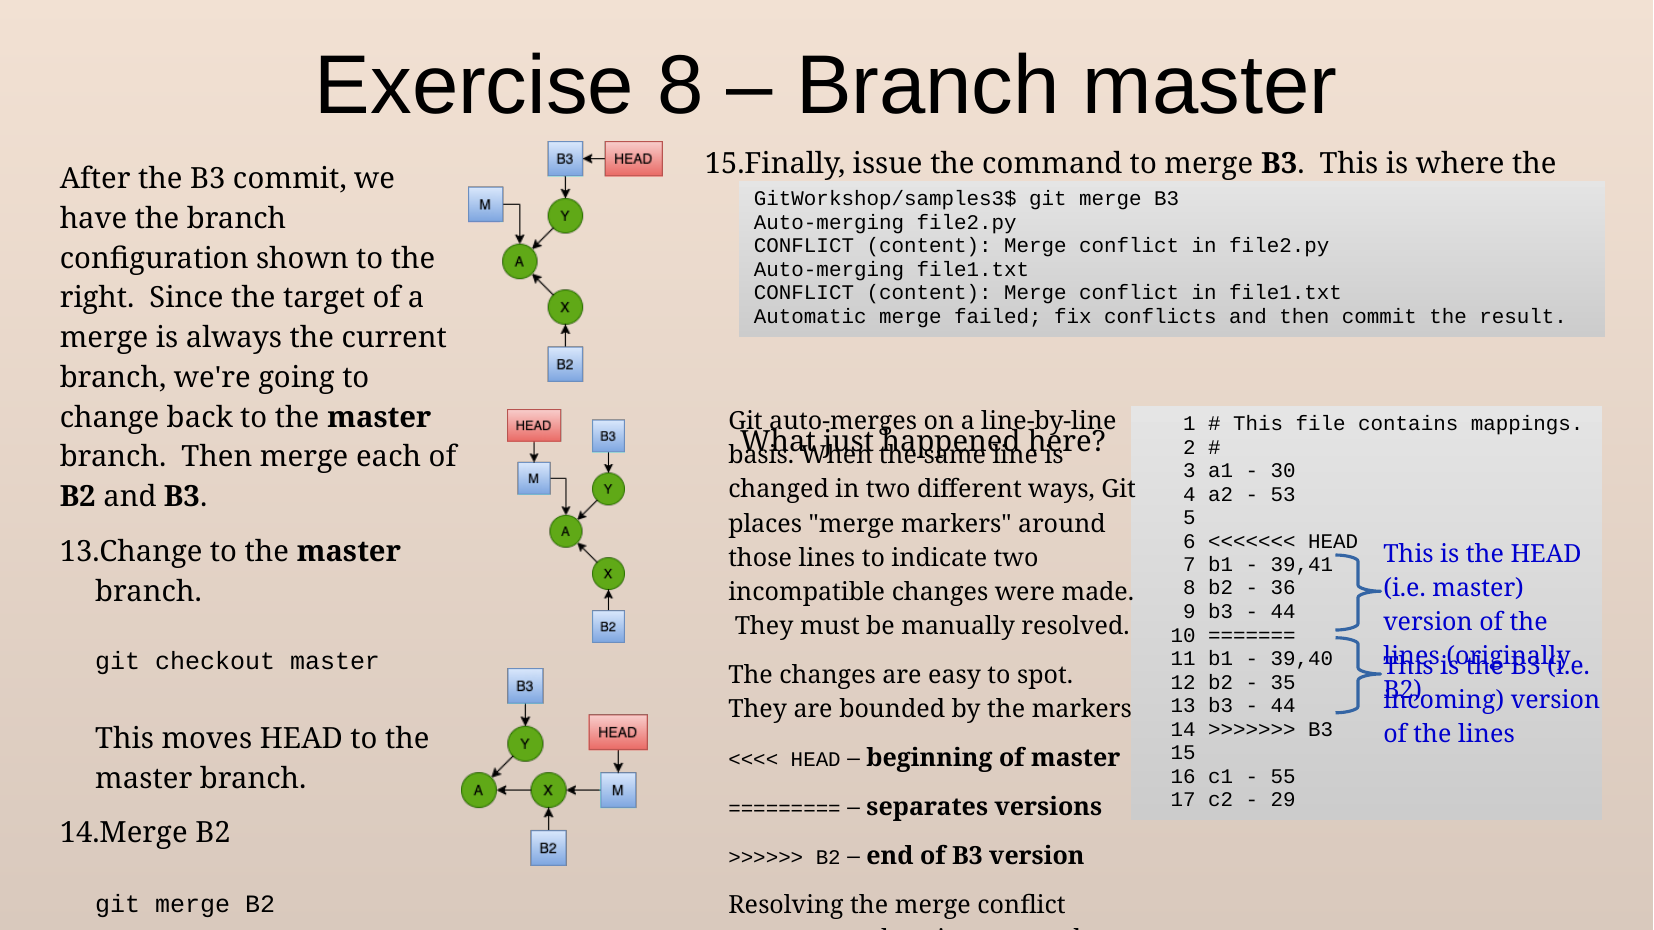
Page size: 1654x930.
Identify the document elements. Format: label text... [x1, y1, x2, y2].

picture [507, 409, 625, 643]
title Exercise 8 – Branch master [82, 19, 1571, 151]
text_box This is the HEAD (i.e. master) version of the lines (originally B2) [1368, 528, 1624, 628]
text_box After the B3 commit, we have the branch configuration shown to the right. Since the target of a merge is always the current branch, we're going to change back to the master branch. Then merge each of B2 and B3. Change to the master branch. git checkout master This moves HEAD to the master branch. Merge B2 git merge B2 This should be a fast-forward merge which simply advances the master branch to B2 [45, 150, 481, 846]
text_box Git auto-merges on a line-by-line basis. When the same line is changed in two different ways, Git places "merge markers" around those lines to indicate two incompatible changes were made. They must be manually resolved. The changes are easy to spot. They are bounded by the markers <<<< HEAD – beginning of master ========= – separates versions >>>>>> B2 – end of B3 version Resolving the merge conflict amounts to choosing one or the other of these versions to keep. [713, 395, 1155, 878]
text_box Finally, issue the command to merge B3. This is where the fireworks start. What just happened here? [690, 134, 1621, 391]
text_box 1 # This file contains mappings. 2 # 3 a1 - 30 4 a2 - 53 5 6 <<<<<<< HEAD 7 b1 - 39,41 8 b2 - 36 9 b3 - 44 10 ======= 11 b1 - 39,40 12 b2 - 35 13 b3 - 44 14 >>>>>>> B3 15 16 c1 - 55 17 c2 - 29 [1155, 405, 1602, 821]
picture [468, 141, 663, 382]
picture [461, 668, 648, 866]
text_box This is the B3 (i.e. incoming) version of the lines [1368, 640, 1624, 740]
text_box GitWorkshop/samples3$ git merge B3 Auto-merging file2.py CONFLICT (content): Merge conflict in file2.py Auto-merging file1.txt CONFLICT (content): Merge conflict in file1.txt Automatic merge failed; fix conflicts and then commit the result. [739, 181, 1606, 337]
